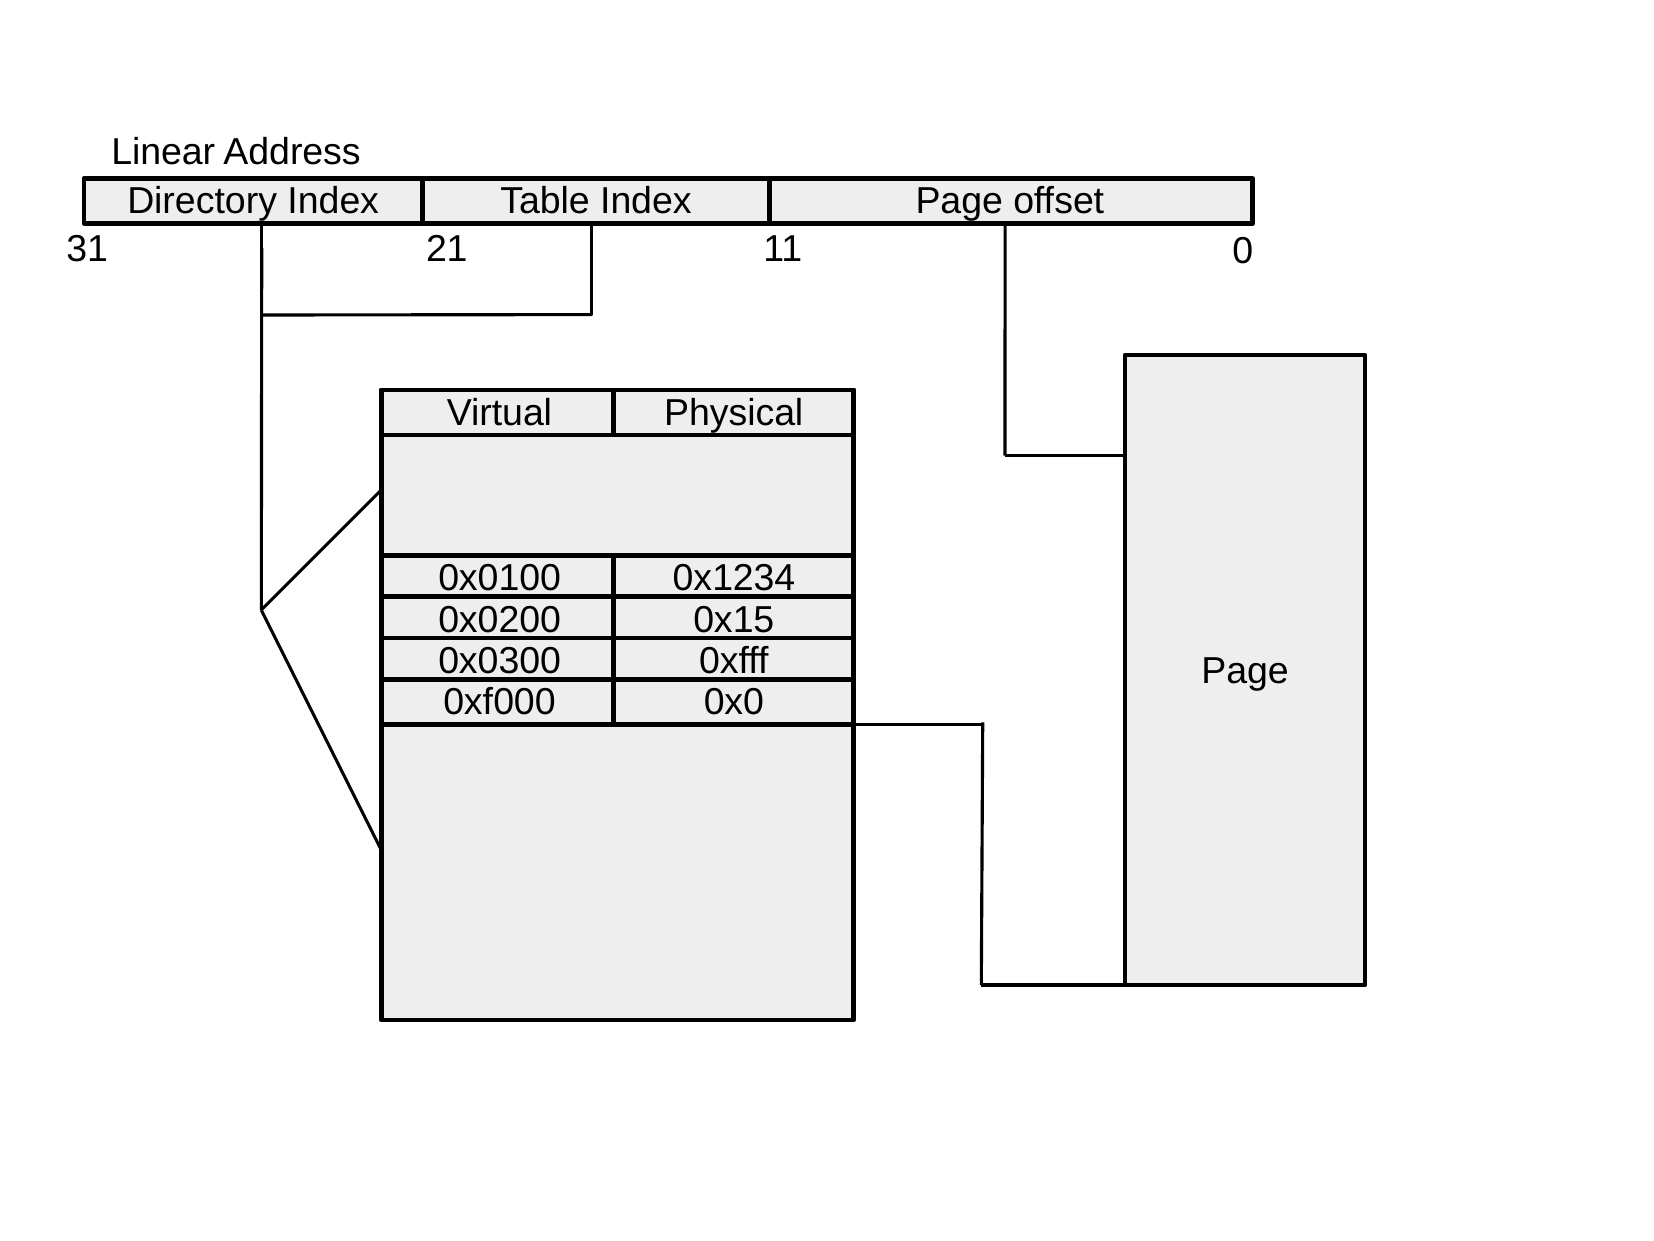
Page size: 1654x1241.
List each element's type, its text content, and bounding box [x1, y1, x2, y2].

text_box 0x0200 [381, 596, 613, 638]
text_box Virtual [381, 390, 613, 436]
text_box 0 [1217, 222, 1268, 280]
text_box [381, 436, 854, 555]
text_box 0x0 [613, 679, 854, 725]
text_box 0x15 [613, 596, 854, 638]
text_box [381, 725, 854, 1021]
text_box Table Index [422, 178, 770, 224]
text_box Page [1125, 355, 1365, 986]
text_box 31 [51, 219, 123, 277]
text_box Linear Address [96, 123, 376, 181]
text_box Page offset [770, 178, 1253, 224]
text_box Directory Index [84, 178, 422, 224]
text_box 0x0100 [381, 555, 613, 596]
text_box 0x1234 [613, 555, 854, 596]
text_box 0x0300 [381, 638, 613, 679]
text_box 0xf000 [381, 679, 613, 725]
text_box 21 [411, 219, 483, 277]
text_box Physical [613, 390, 854, 436]
text_box 11 [748, 219, 817, 277]
text_box 0xfff [613, 638, 854, 679]
